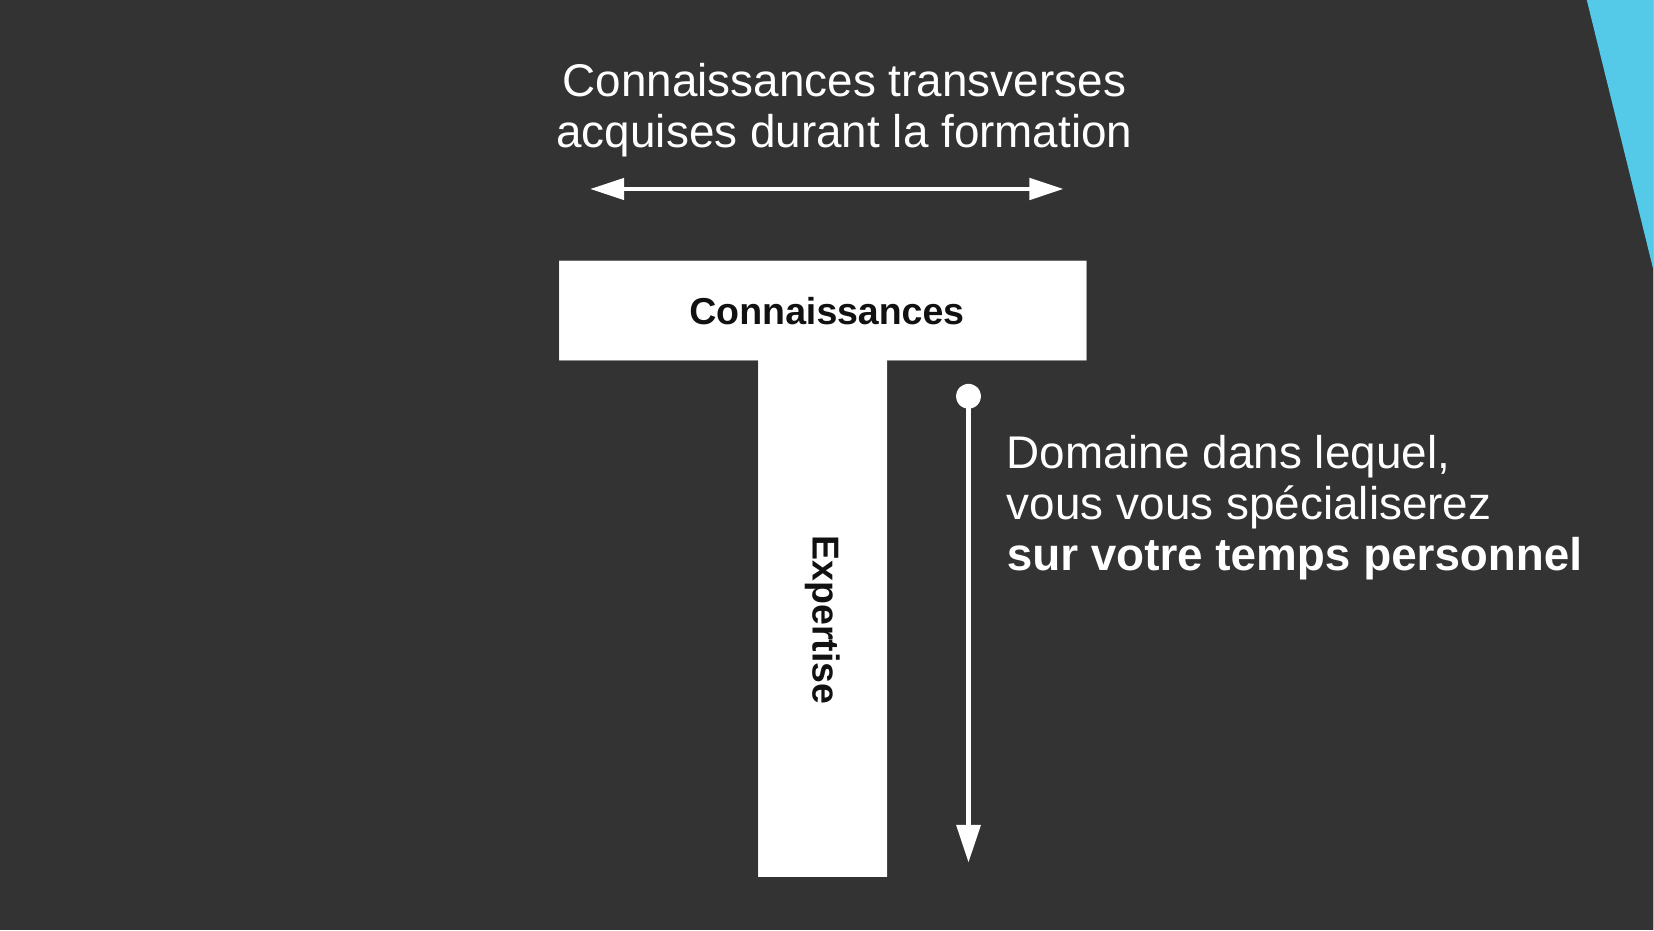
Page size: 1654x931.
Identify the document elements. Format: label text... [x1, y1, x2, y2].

text_box T [534, 165, 1120, 931]
text_box Connaissances transverses acquises durant la formation [507, 47, 1182, 165]
text_box Domaine dans lequel, vous vous spécialiserez sur votre temps personnel [992, 419, 1630, 591]
text_box Connaissances [667, 283, 987, 341]
text_box [1586, 0, 1654, 273]
text_box Expertise [797, 472, 855, 768]
